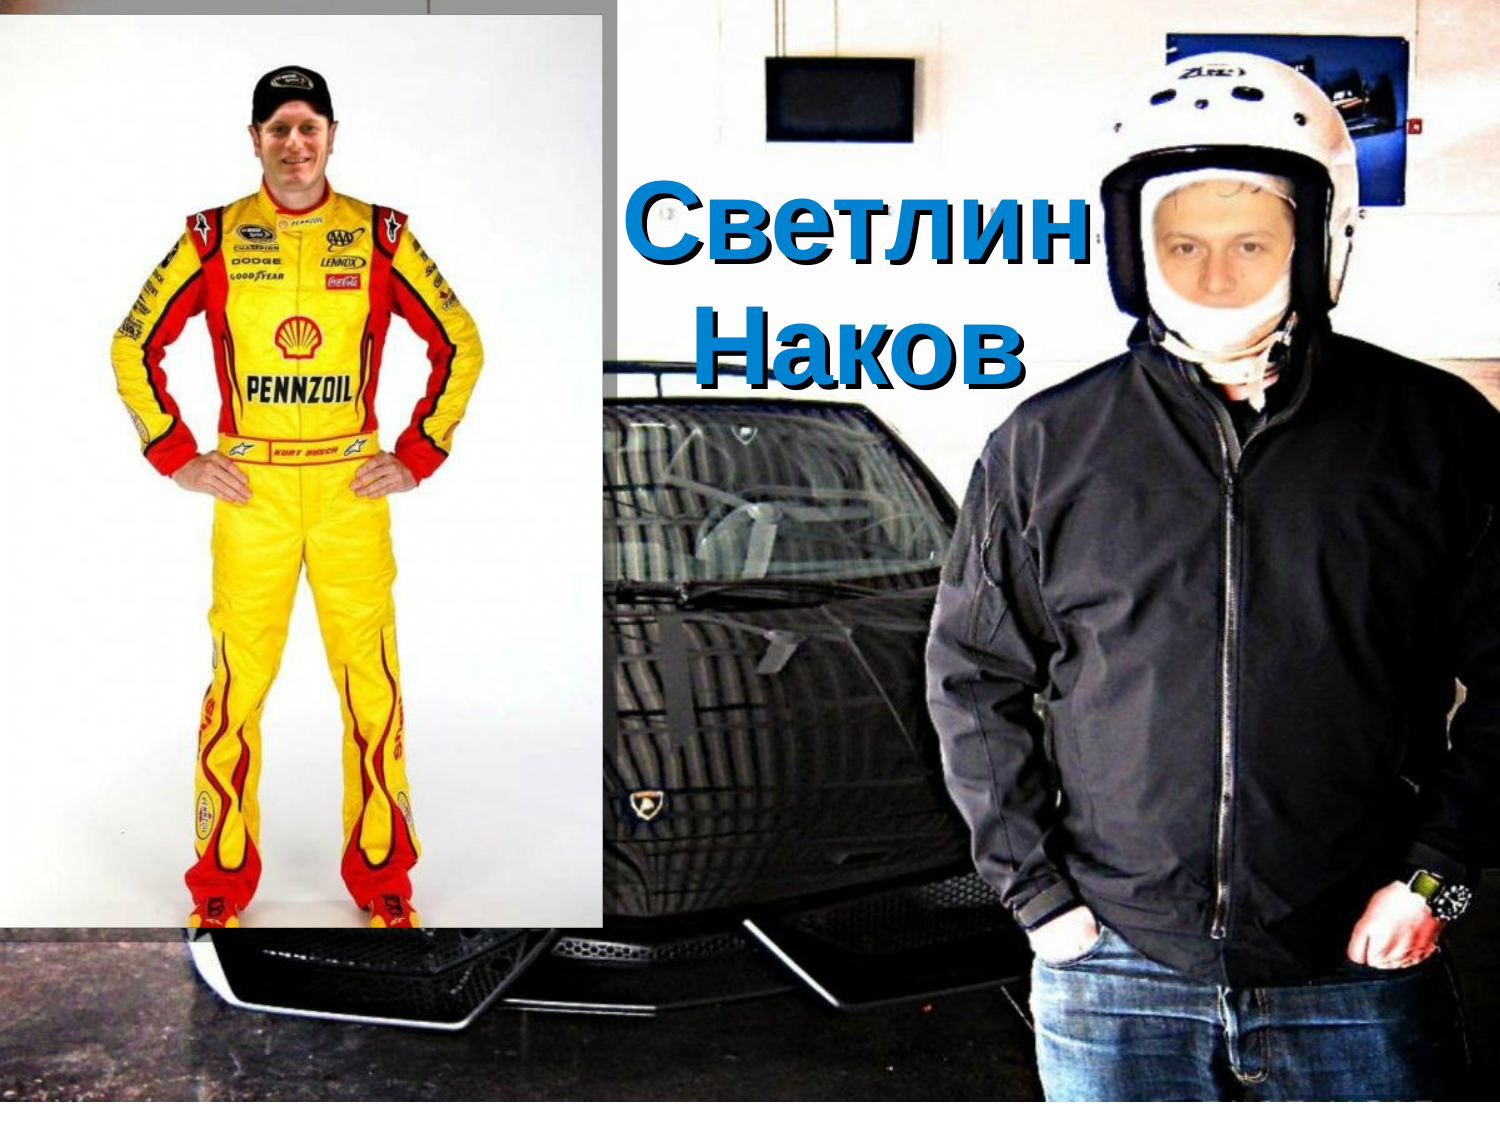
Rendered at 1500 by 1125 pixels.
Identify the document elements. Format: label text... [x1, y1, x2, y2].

picture [0, 0, 1500, 1102]
text_box Светлин Наков [602, 149, 1113, 416]
